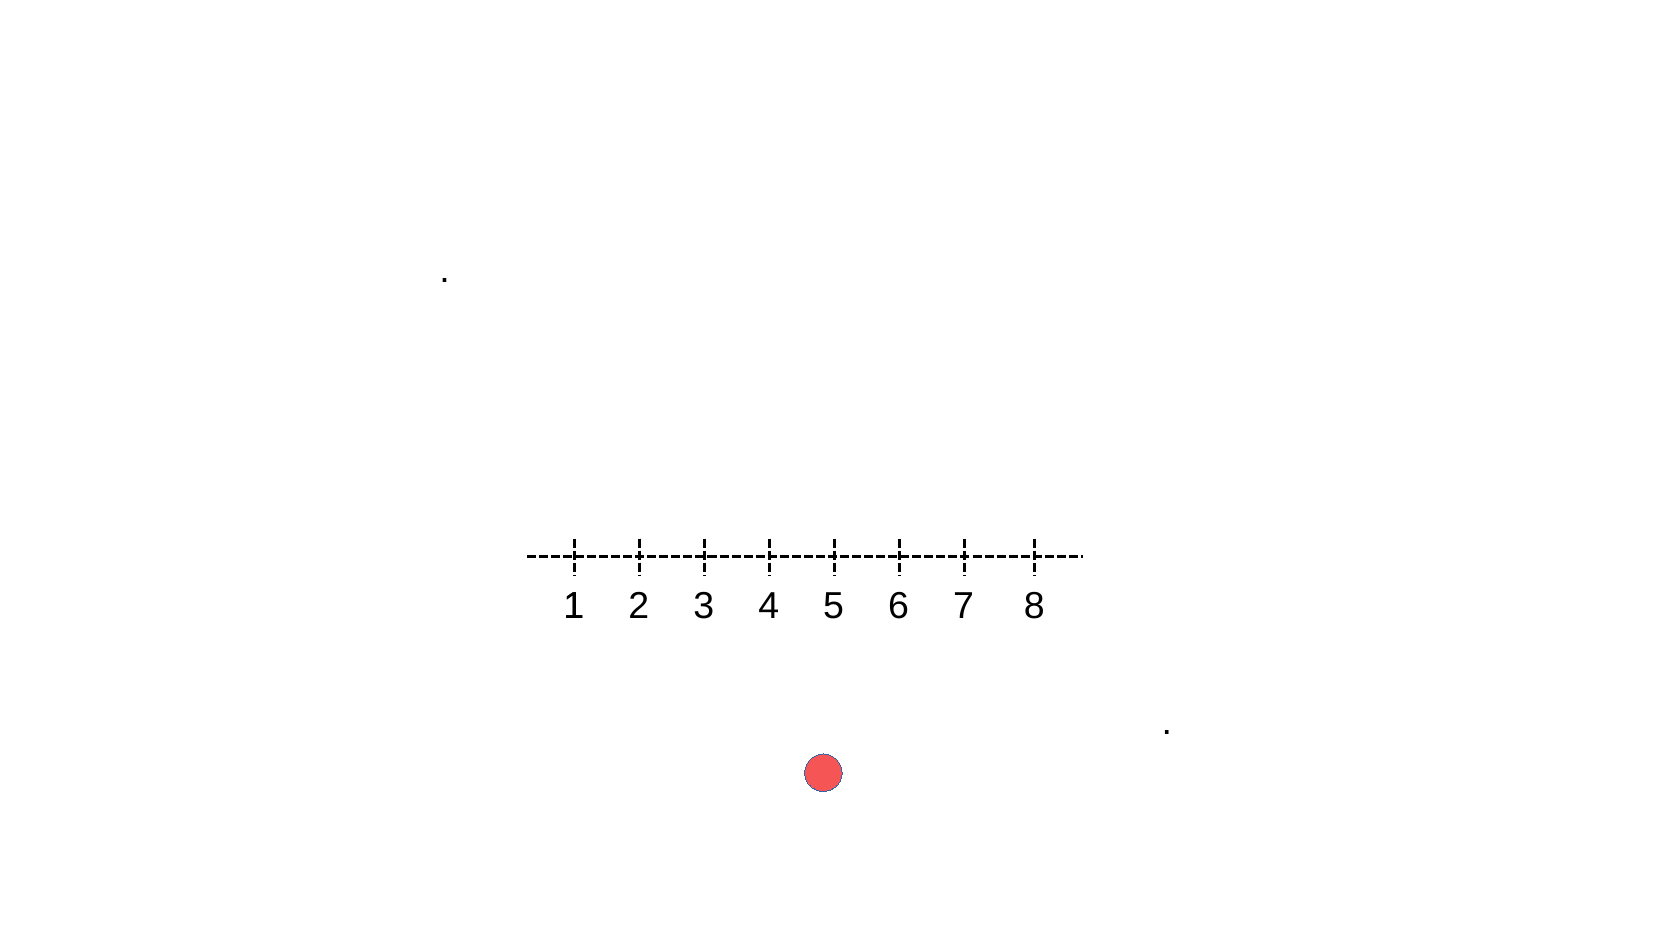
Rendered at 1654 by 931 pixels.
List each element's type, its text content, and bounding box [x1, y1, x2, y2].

text_box . [1146, 693, 1201, 751]
text_box 1 [548, 577, 602, 635]
text_box 7 [938, 577, 992, 635]
text_box 5 [808, 577, 862, 635]
text_box . [424, 240, 478, 298]
text_box 3 [678, 577, 732, 635]
text_box 4 [743, 577, 797, 635]
text_box [804, 753, 843, 792]
text_box 8 [1009, 577, 1063, 635]
text_box 2 [613, 577, 667, 635]
text_box 6 [873, 577, 927, 635]
